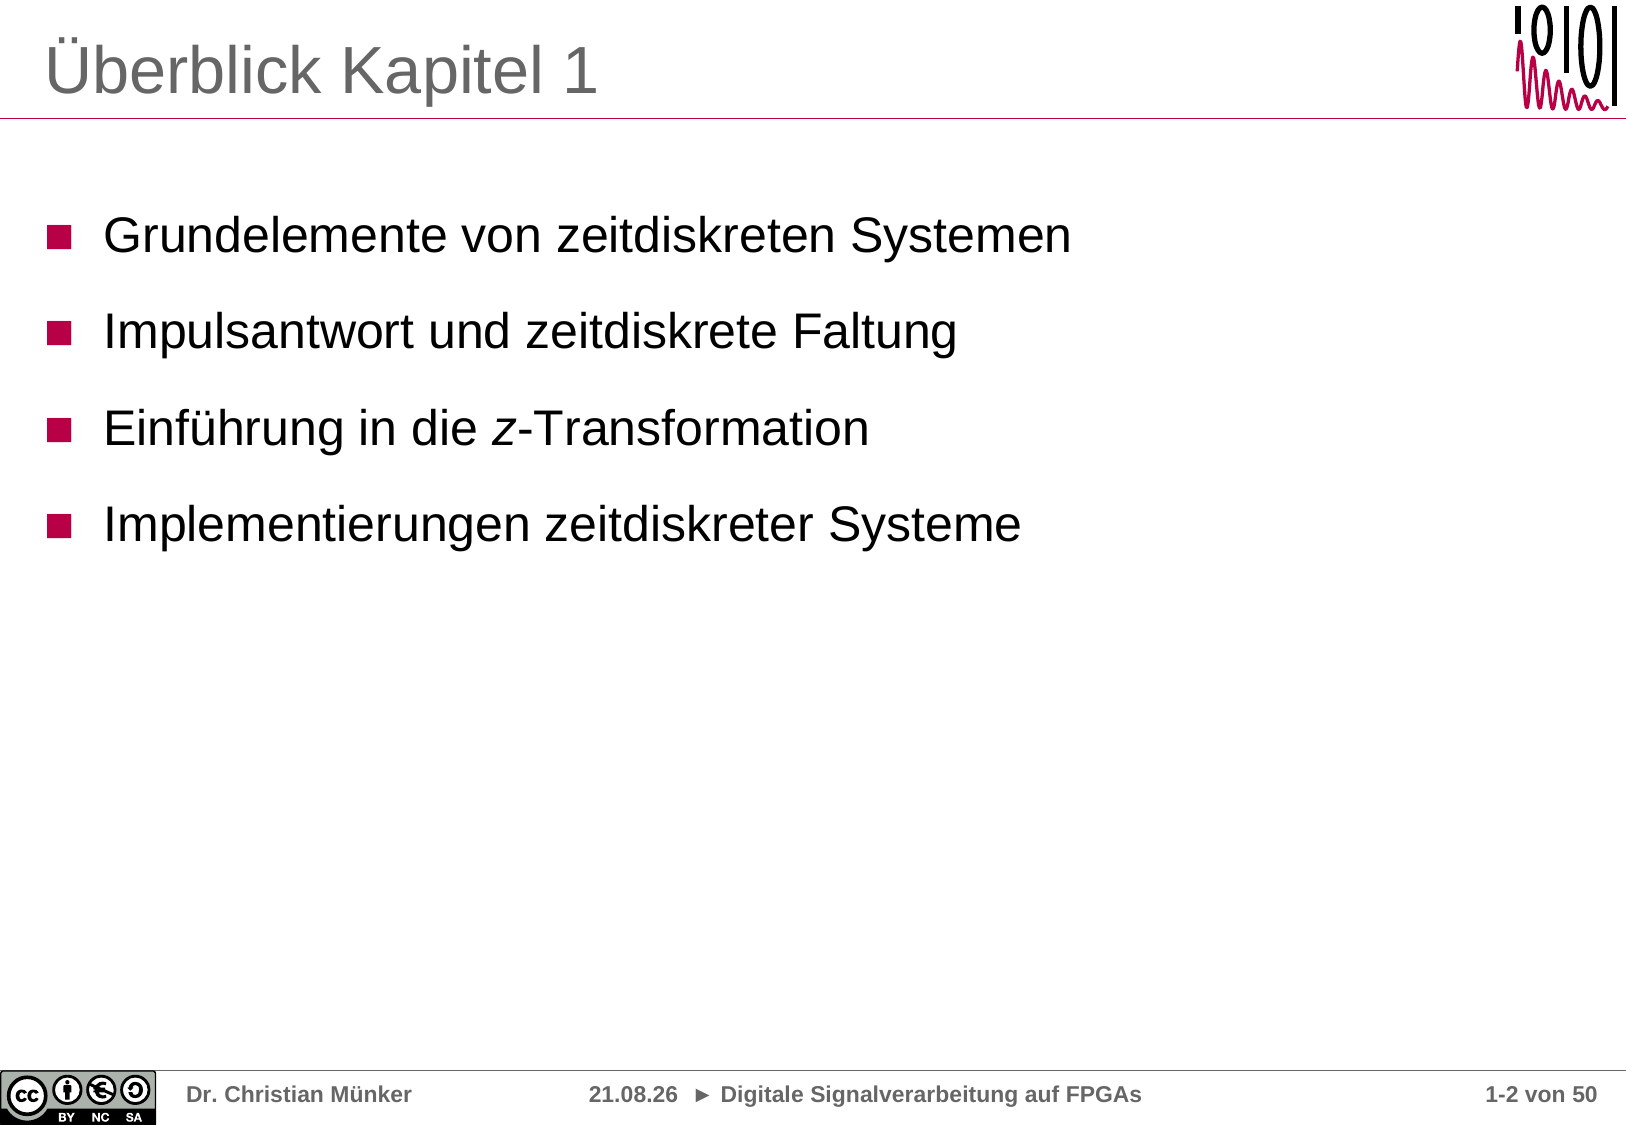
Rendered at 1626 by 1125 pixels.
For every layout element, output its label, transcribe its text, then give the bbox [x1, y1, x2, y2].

title Überblick Kapitel 1 [44, 10, 1299, 137]
picture [1511, 0, 1624, 113]
list Grundelemente von zeitdiskreten Systemen Impulsantwort und zeitdiskrete Faltung Einführung in die z-Transformation Implementierungen zeitdiskreter Systeme [44, 196, 1581, 1071]
